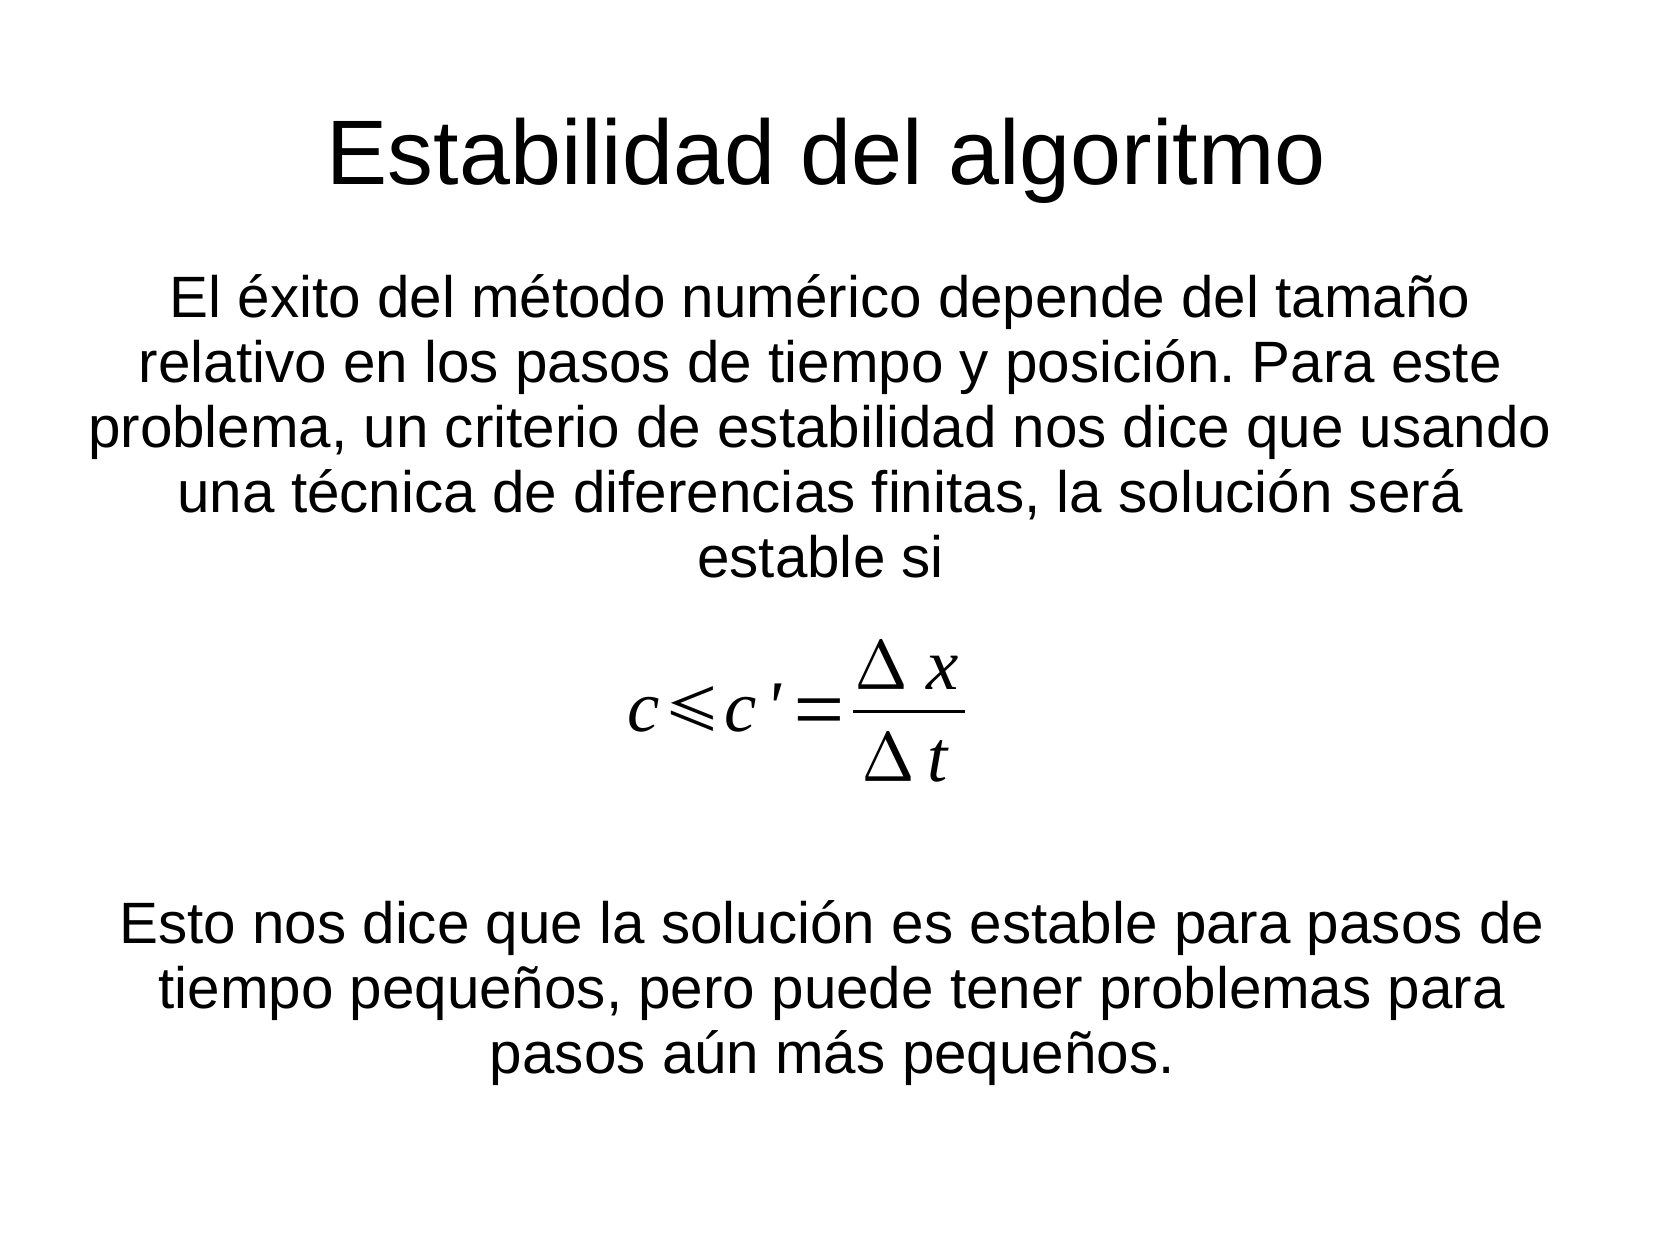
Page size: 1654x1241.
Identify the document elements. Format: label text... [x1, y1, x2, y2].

title Estabilidad del algoritmo [82, 56, 1571, 250]
chart [620, 625, 974, 797]
subtitle El éxito del método numérico depende del tamaño relativo en los pasos de tiempo y posición. Para este problema, un criterio de estabilidad nos dice que usando una técnica de diferencias finitas, la solución será estable si [76, 236, 1565, 618]
text_box Esto nos dice que la solución es estable para pasos de tiempo pequeños, pero puede tener problemas para pasos aún más pequeños. [88, 797, 1577, 1179]
